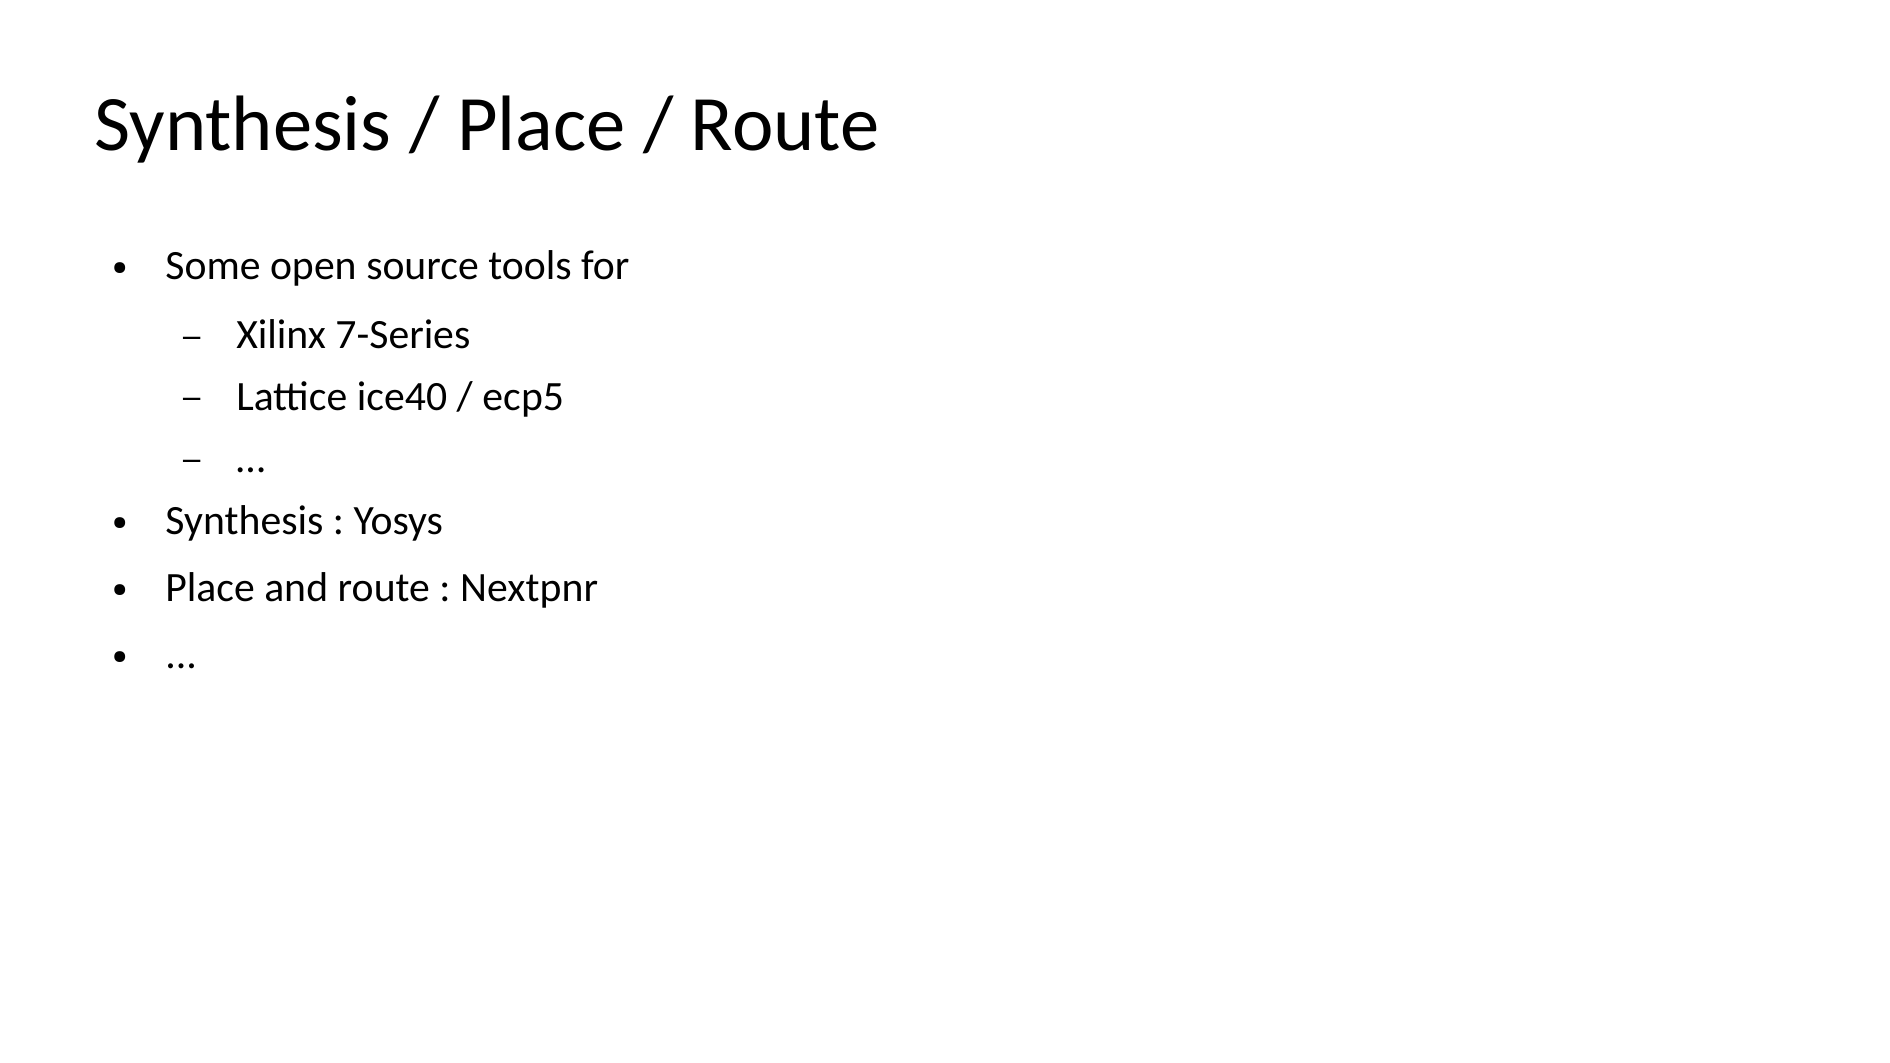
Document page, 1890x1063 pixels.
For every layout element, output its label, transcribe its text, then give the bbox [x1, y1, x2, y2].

title Synthesis / Place / Route [94, 42, 1796, 220]
list Some open source tools for Xilinx 7-Series Lattice ice40 / ecp5 … Synthesis : Yosys Place and route : Nextpnr ... [94, 248, 1796, 1028]
